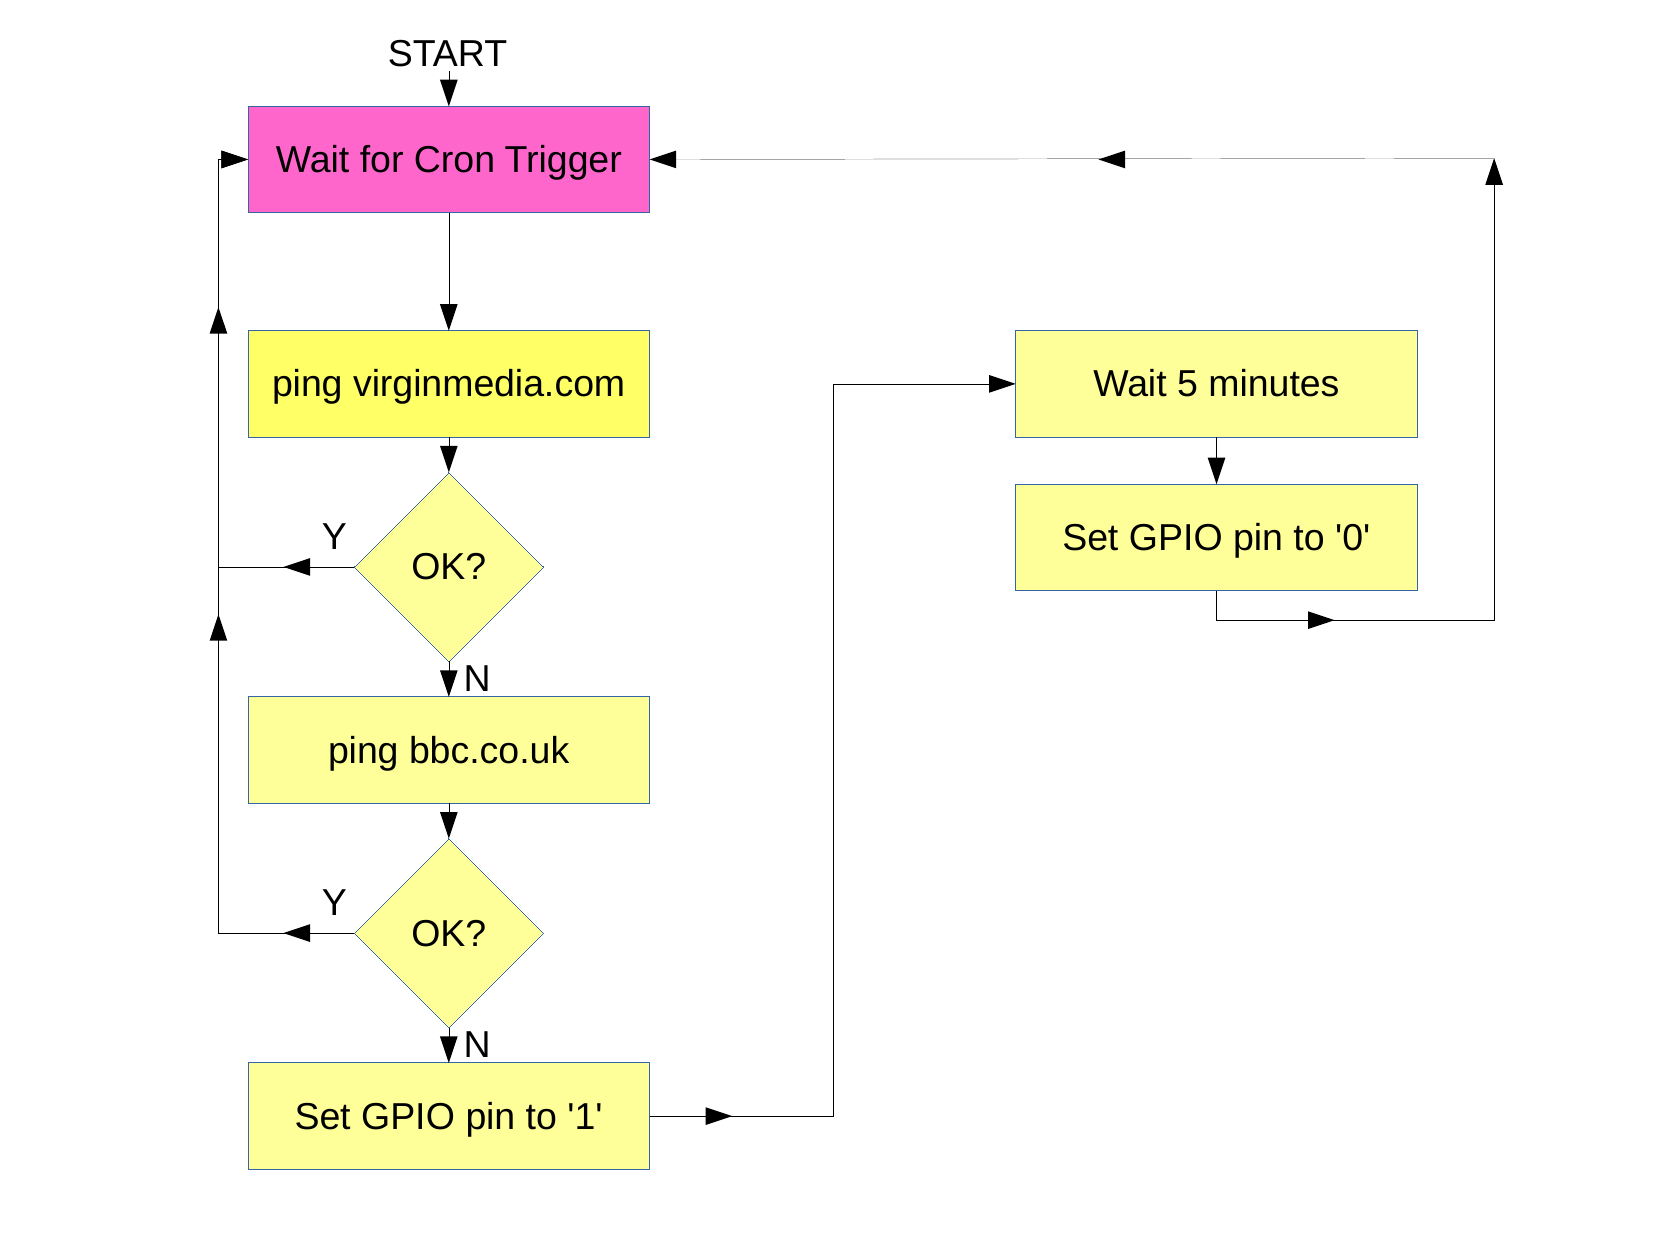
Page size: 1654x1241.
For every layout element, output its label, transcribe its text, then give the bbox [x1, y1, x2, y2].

text_box START [373, 25, 532, 83]
text_box OK? [354, 472, 544, 661]
text_box ping virginmedia.com [248, 330, 650, 438]
text_box Y [307, 507, 367, 565]
text_box Set GPIO pin to '0' [1015, 484, 1418, 591]
text_box N [448, 1015, 508, 1073]
text_box ping bbc.co.uk [248, 696, 650, 804]
text_box N [448, 649, 497, 707]
text_box Wait for Cron Trigger [248, 106, 650, 213]
text_box Set GPIO pin to '1' [248, 1062, 650, 1170]
text_box Wait 5 minutes [1015, 330, 1418, 438]
text_box OK? [354, 839, 544, 1027]
text_box Y [307, 874, 367, 931]
